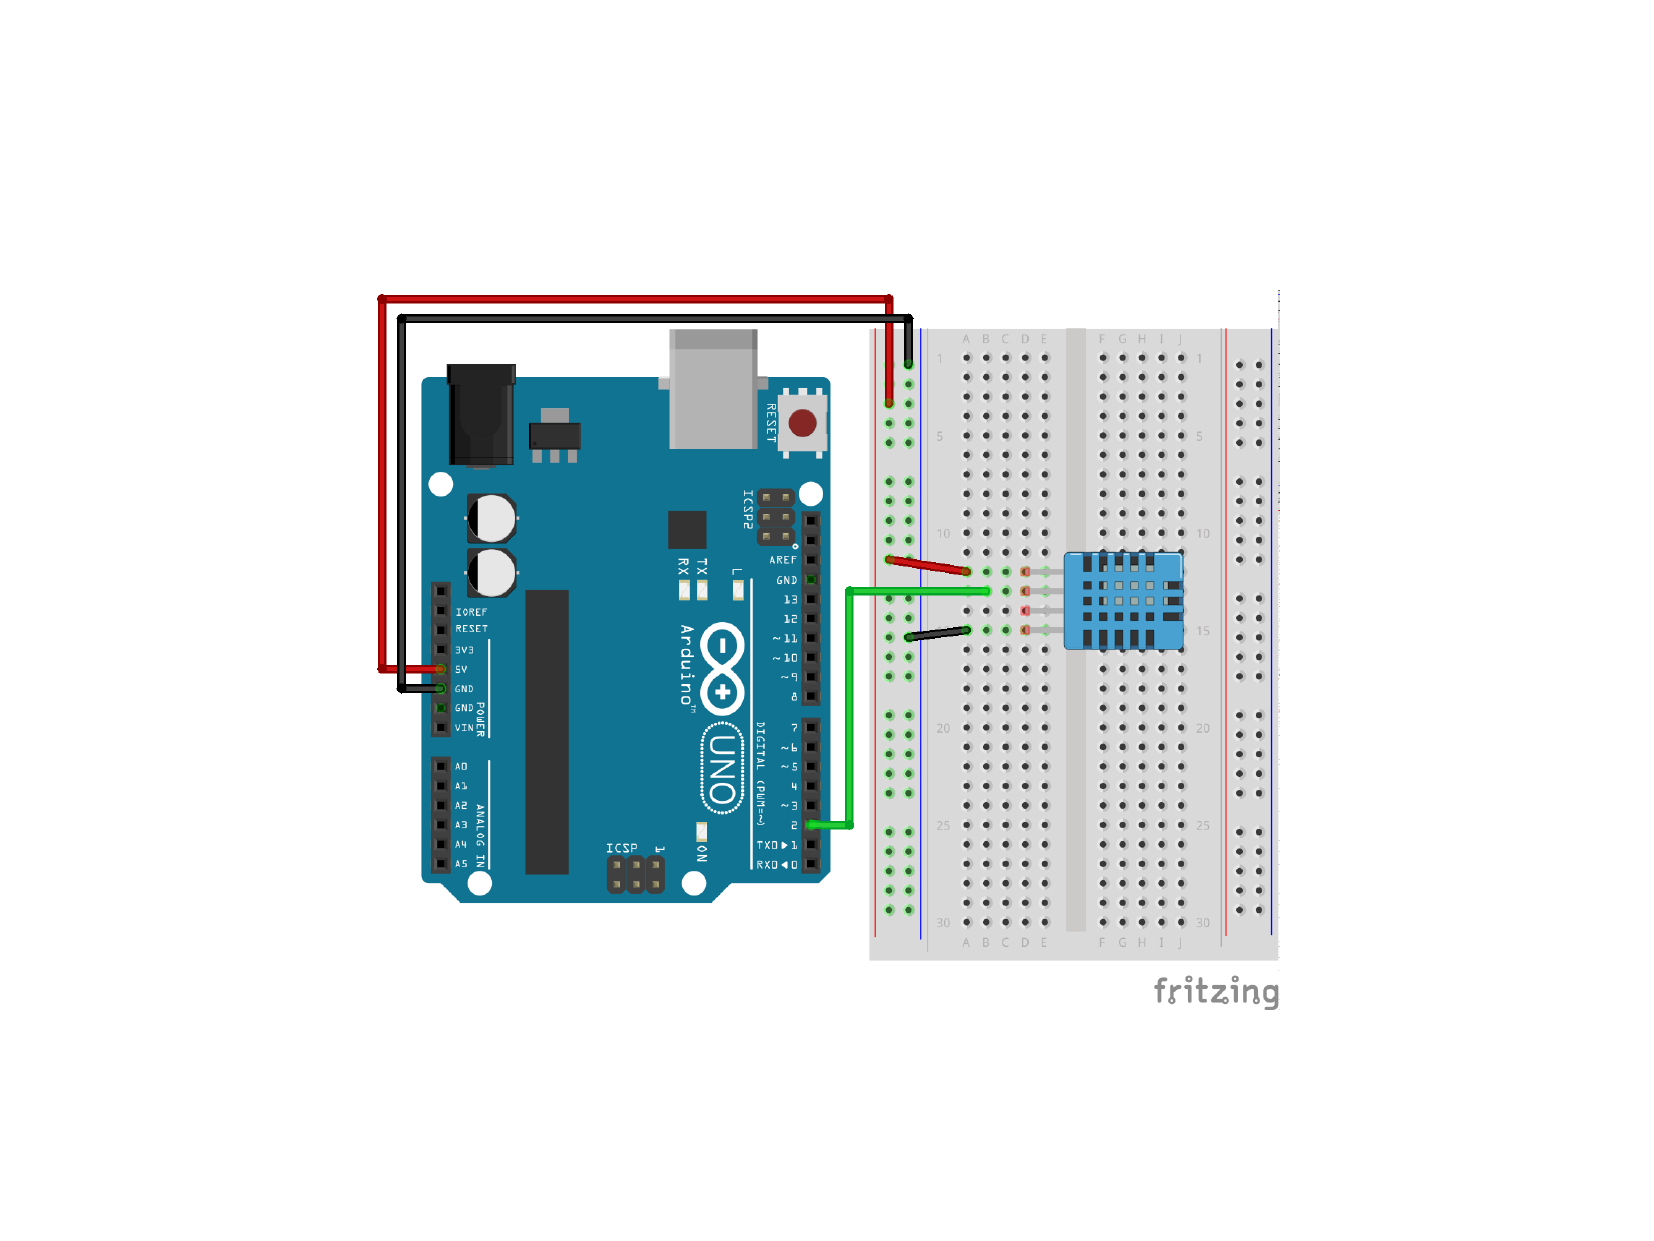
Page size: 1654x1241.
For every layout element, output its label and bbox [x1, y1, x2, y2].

picture [373, 290, 1280, 1010]
